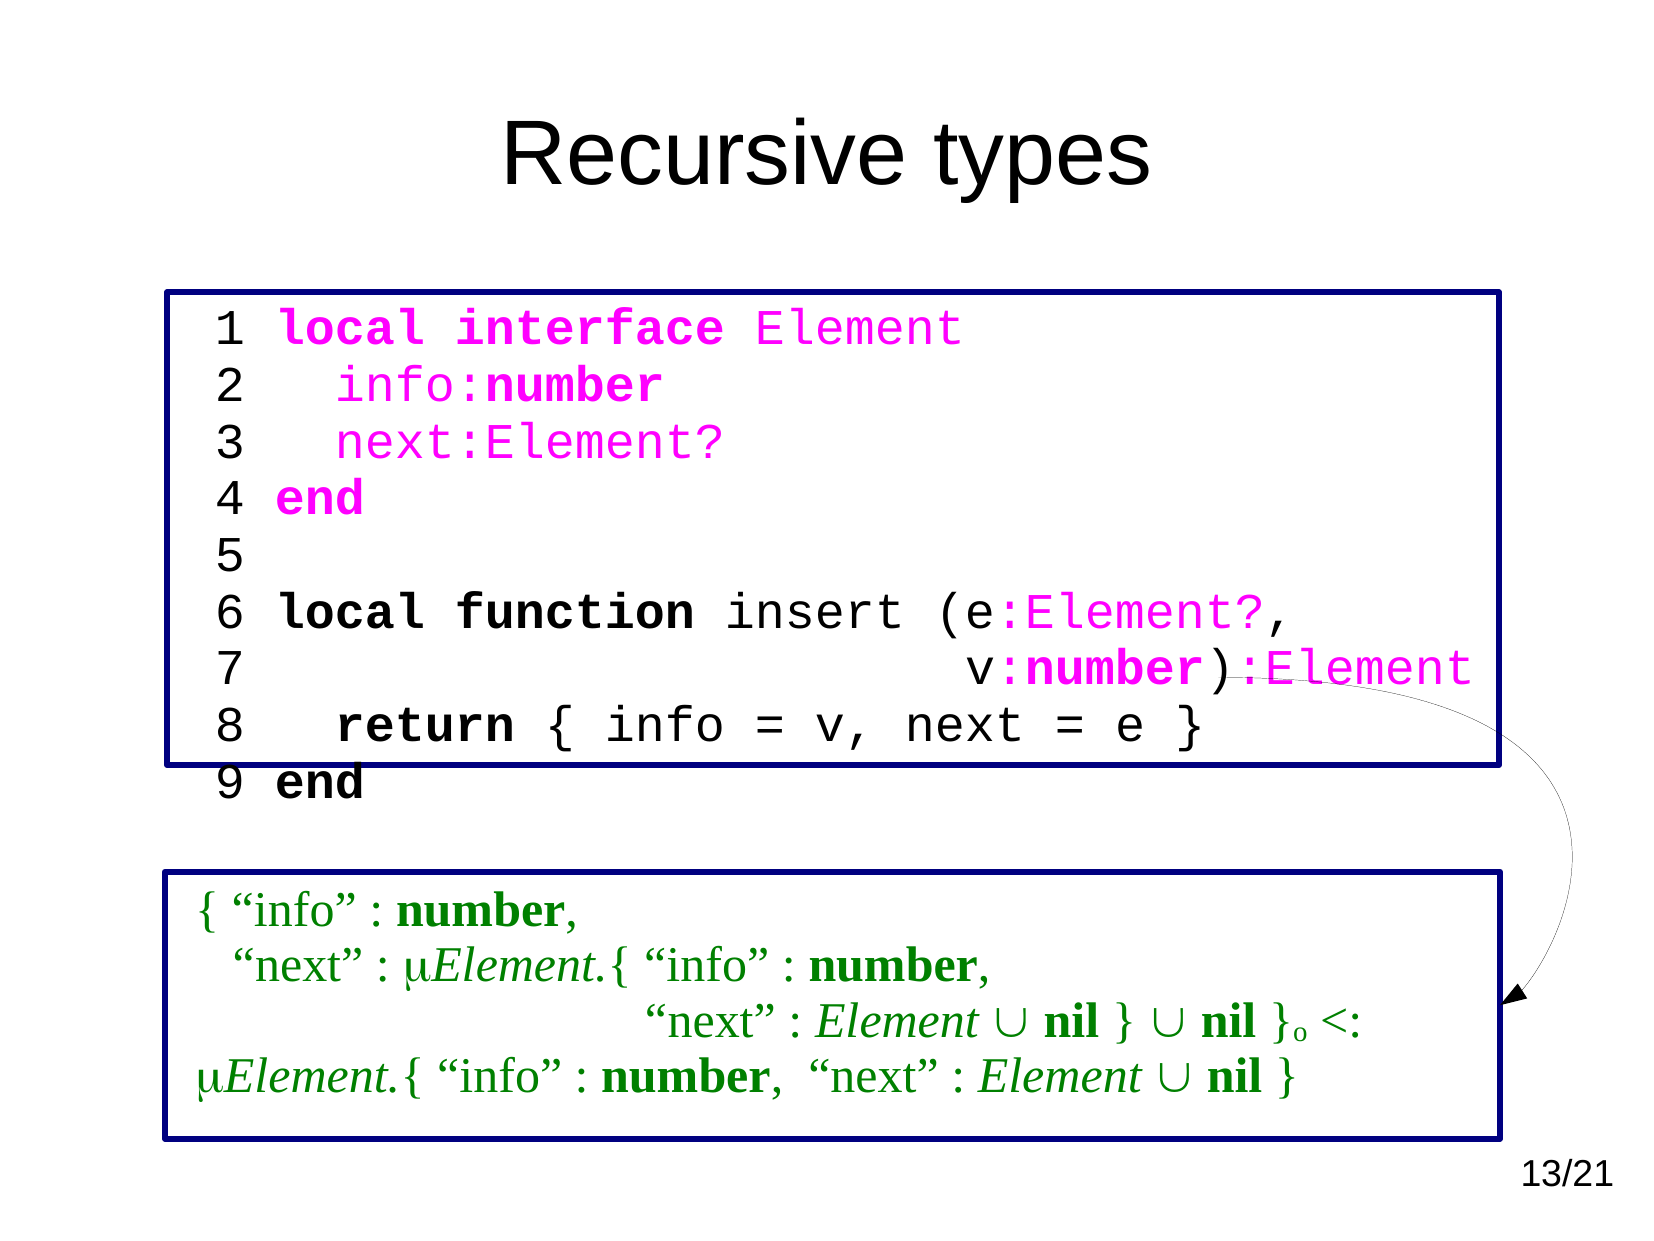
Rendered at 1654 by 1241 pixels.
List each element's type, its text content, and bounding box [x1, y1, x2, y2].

text_box 13/21 [1495, 1145, 1630, 1216]
text_box 1 local interface Element 2 info:number 3 next:Element? 4 end 5 6 local function insert (e:Element?, 7 v:number):Element 8 return { info = v, next = e } 9 end [167, 292, 1500, 766]
text_box { “info” : number, “next” : μElement.{ “info” : number, “next” : Element ∪ nil } ∪ nil }o <: μElement.{ “info” : number, “next” : Element ∪ nil } [165, 871, 1501, 1139]
title Recursive types [82, 49, 1571, 257]
